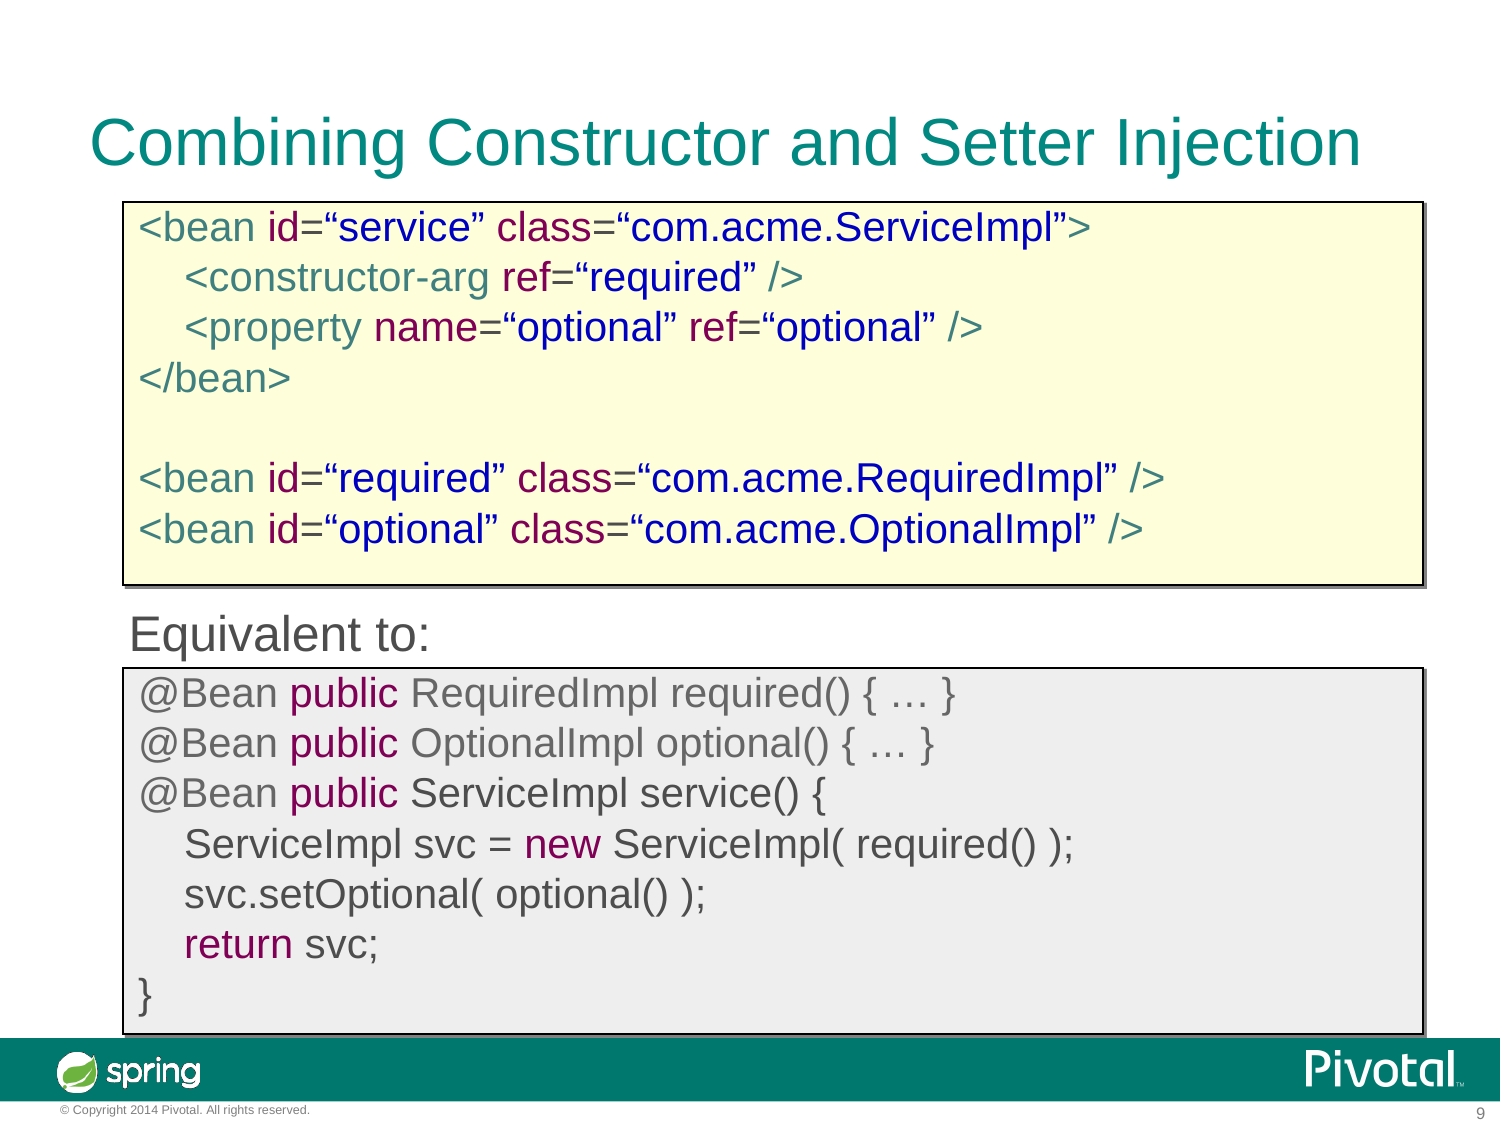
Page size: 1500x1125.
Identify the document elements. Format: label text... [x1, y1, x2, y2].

text_box Equivalent to: [113, 593, 447, 669]
title Combining Constructor and Setter Injection [75, 45, 1426, 233]
picture [32, 1041, 210, 1103]
list <bean id=“service” class=“com.acme.ServiceImpl”> <constructor-arg ref=“required” /> <property name=“optional” ref=“optional” /> </bean> <bean id=“required” class=“com.acme.RequiredImpl” /> <bean id=“optional” class=“com.acme.OptionalImpl” /> [123, 201, 1424, 586]
picture [1306, 1050, 1464, 1087]
text_box @Bean public RequiredImpl required() { … } @Bean public OptionalImpl optional() { … } @Bean public ServiceImpl service() { ServiceImpl svc = new ServiceImpl( required() ); svc.setOptional( optional() ); return svc; } [123, 667, 1424, 1035]
